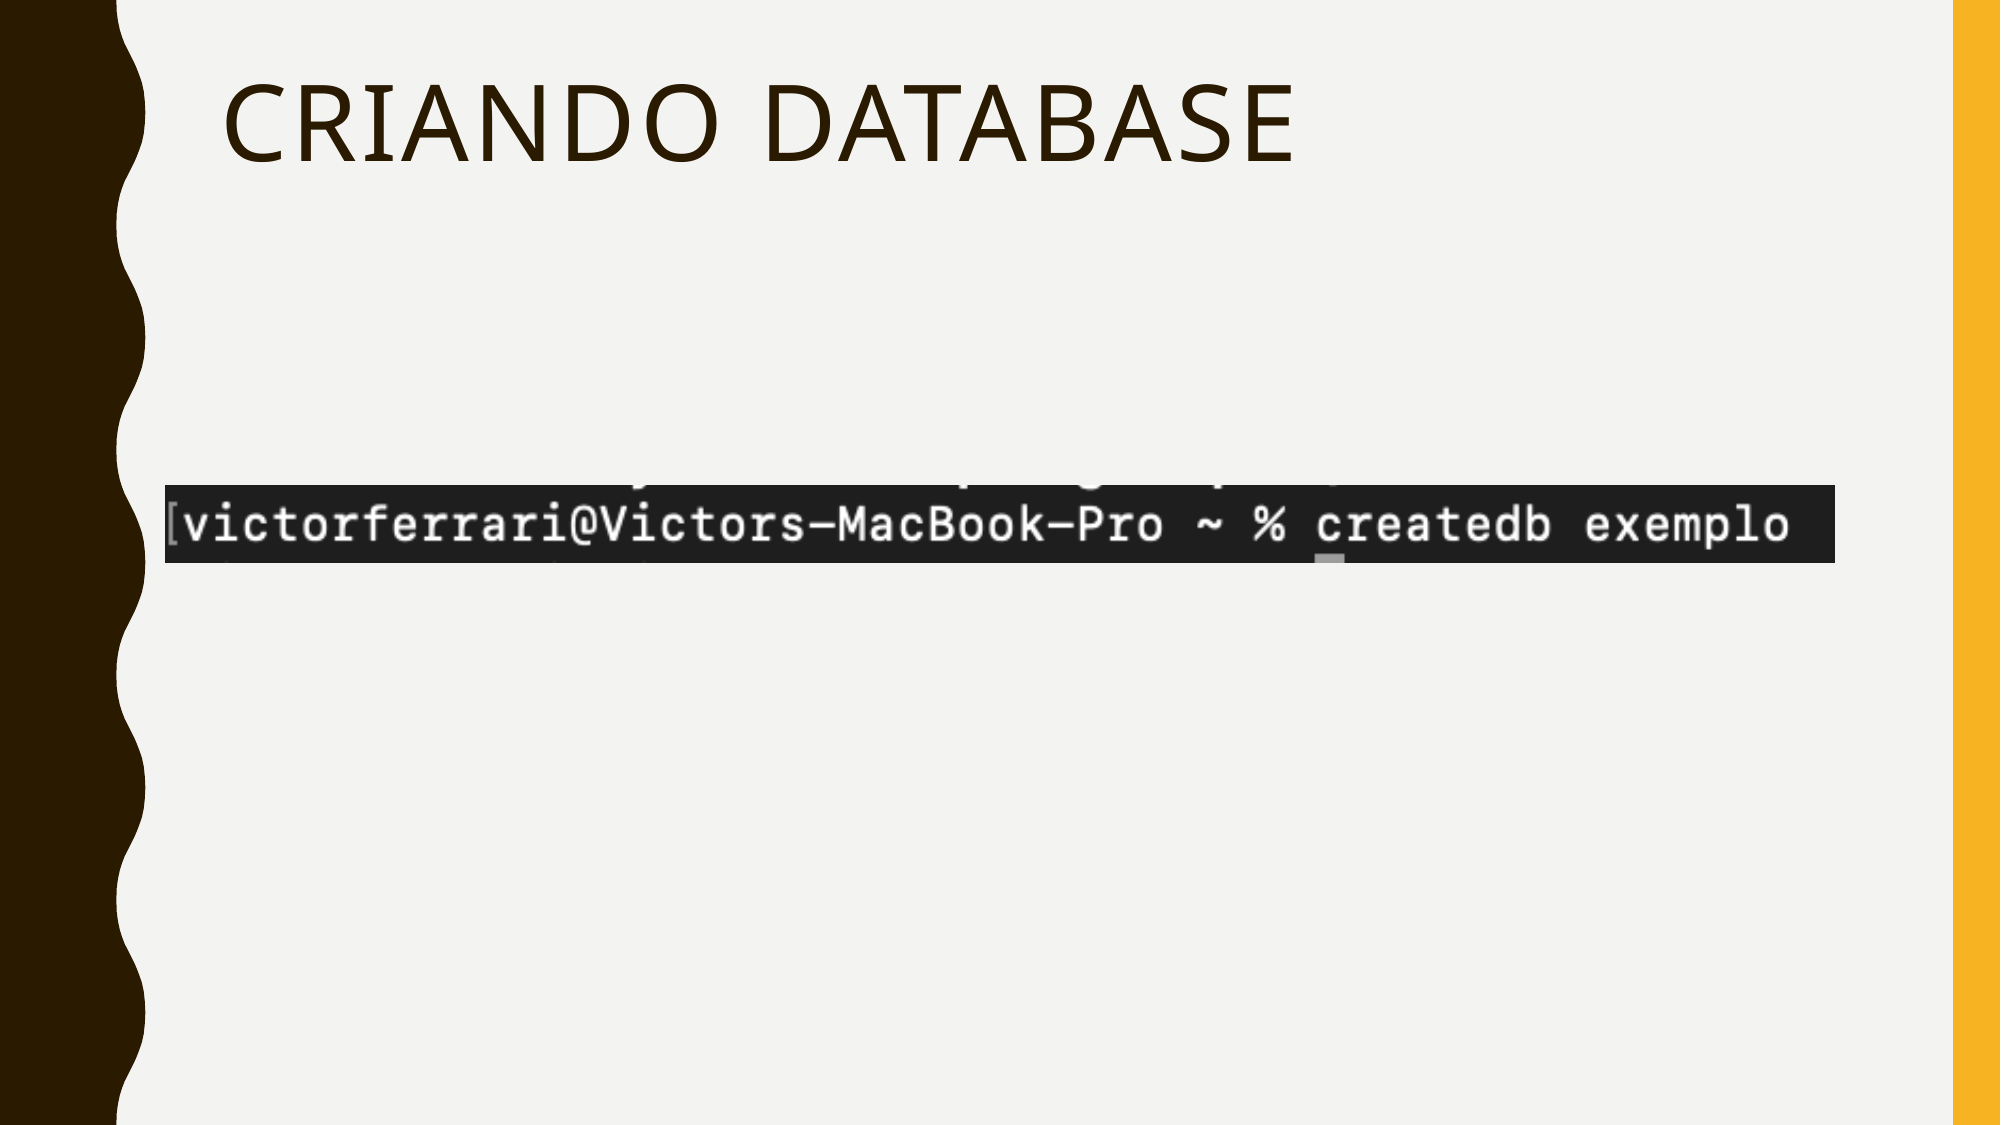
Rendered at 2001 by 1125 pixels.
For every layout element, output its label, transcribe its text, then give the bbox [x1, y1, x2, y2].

picture [165, 485, 1835, 563]
title Criando database [205, 62, 1876, 308]
